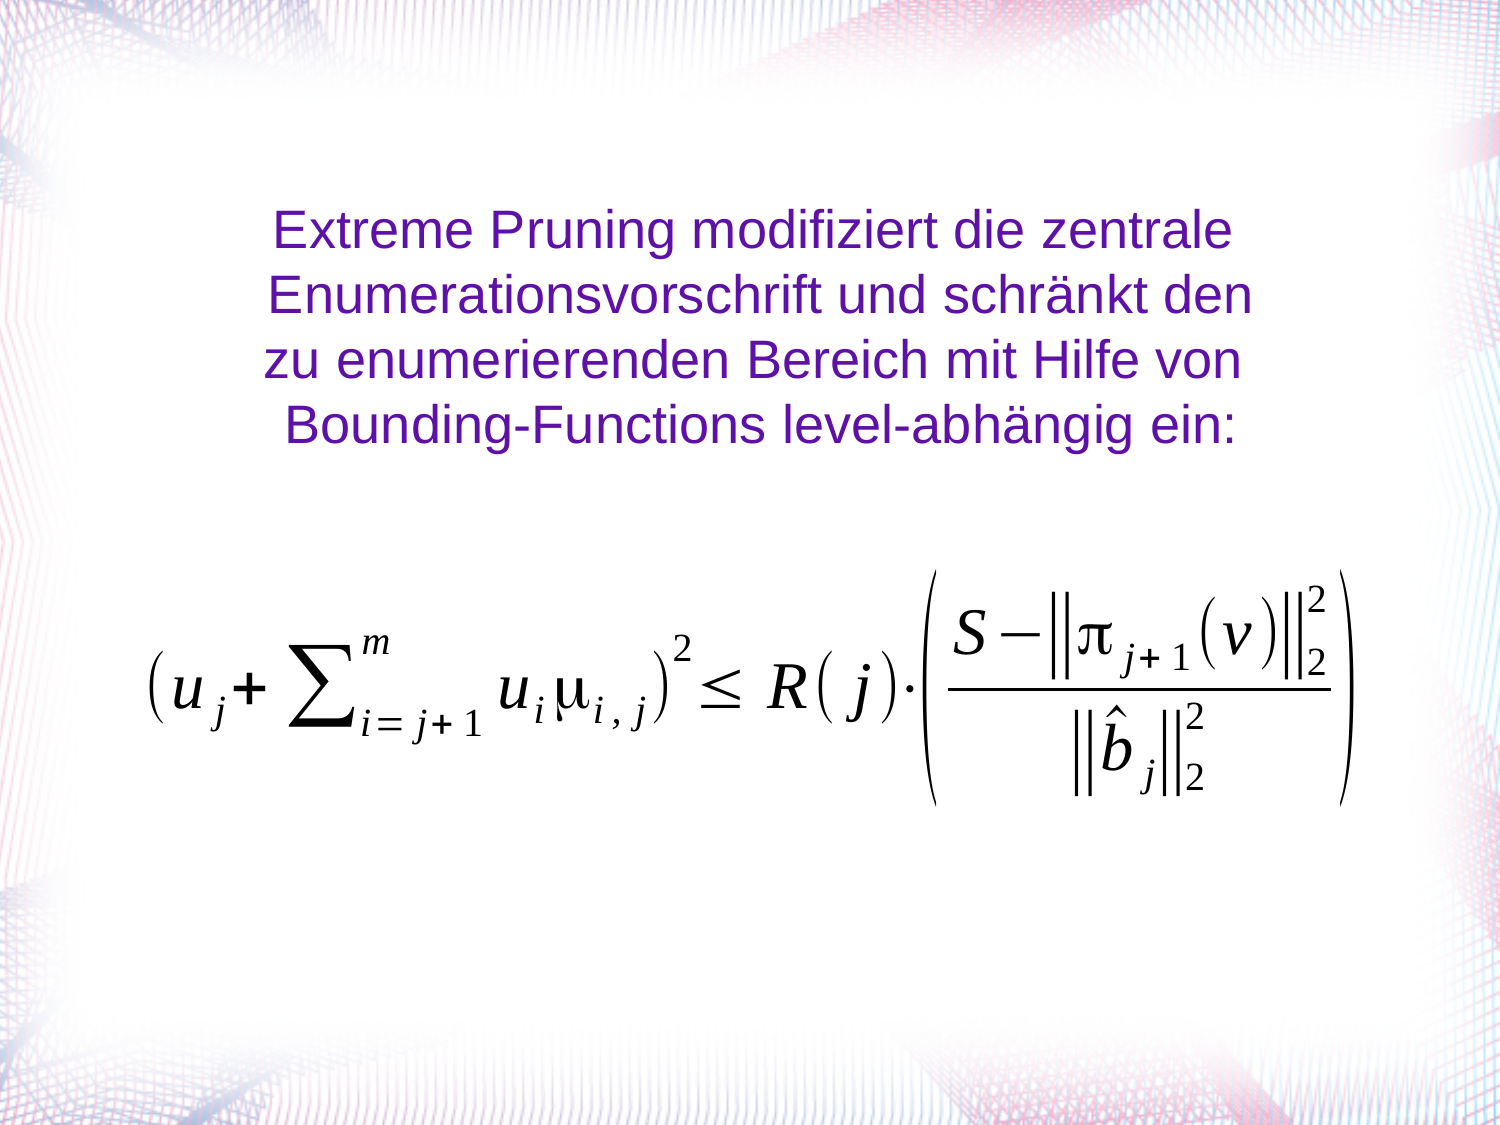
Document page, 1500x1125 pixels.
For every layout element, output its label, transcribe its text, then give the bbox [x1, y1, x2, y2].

chart [138, 565, 1366, 812]
picture [0, 0, 1500, 1125]
text_box Extreme Pruning modifiziert die zentrale Enumerationsvorschrift und schränkt den zu enumerierenden Bereich mit Hilfe von Bounding-Functions level-abhängig ein: [248, 187, 1276, 463]
